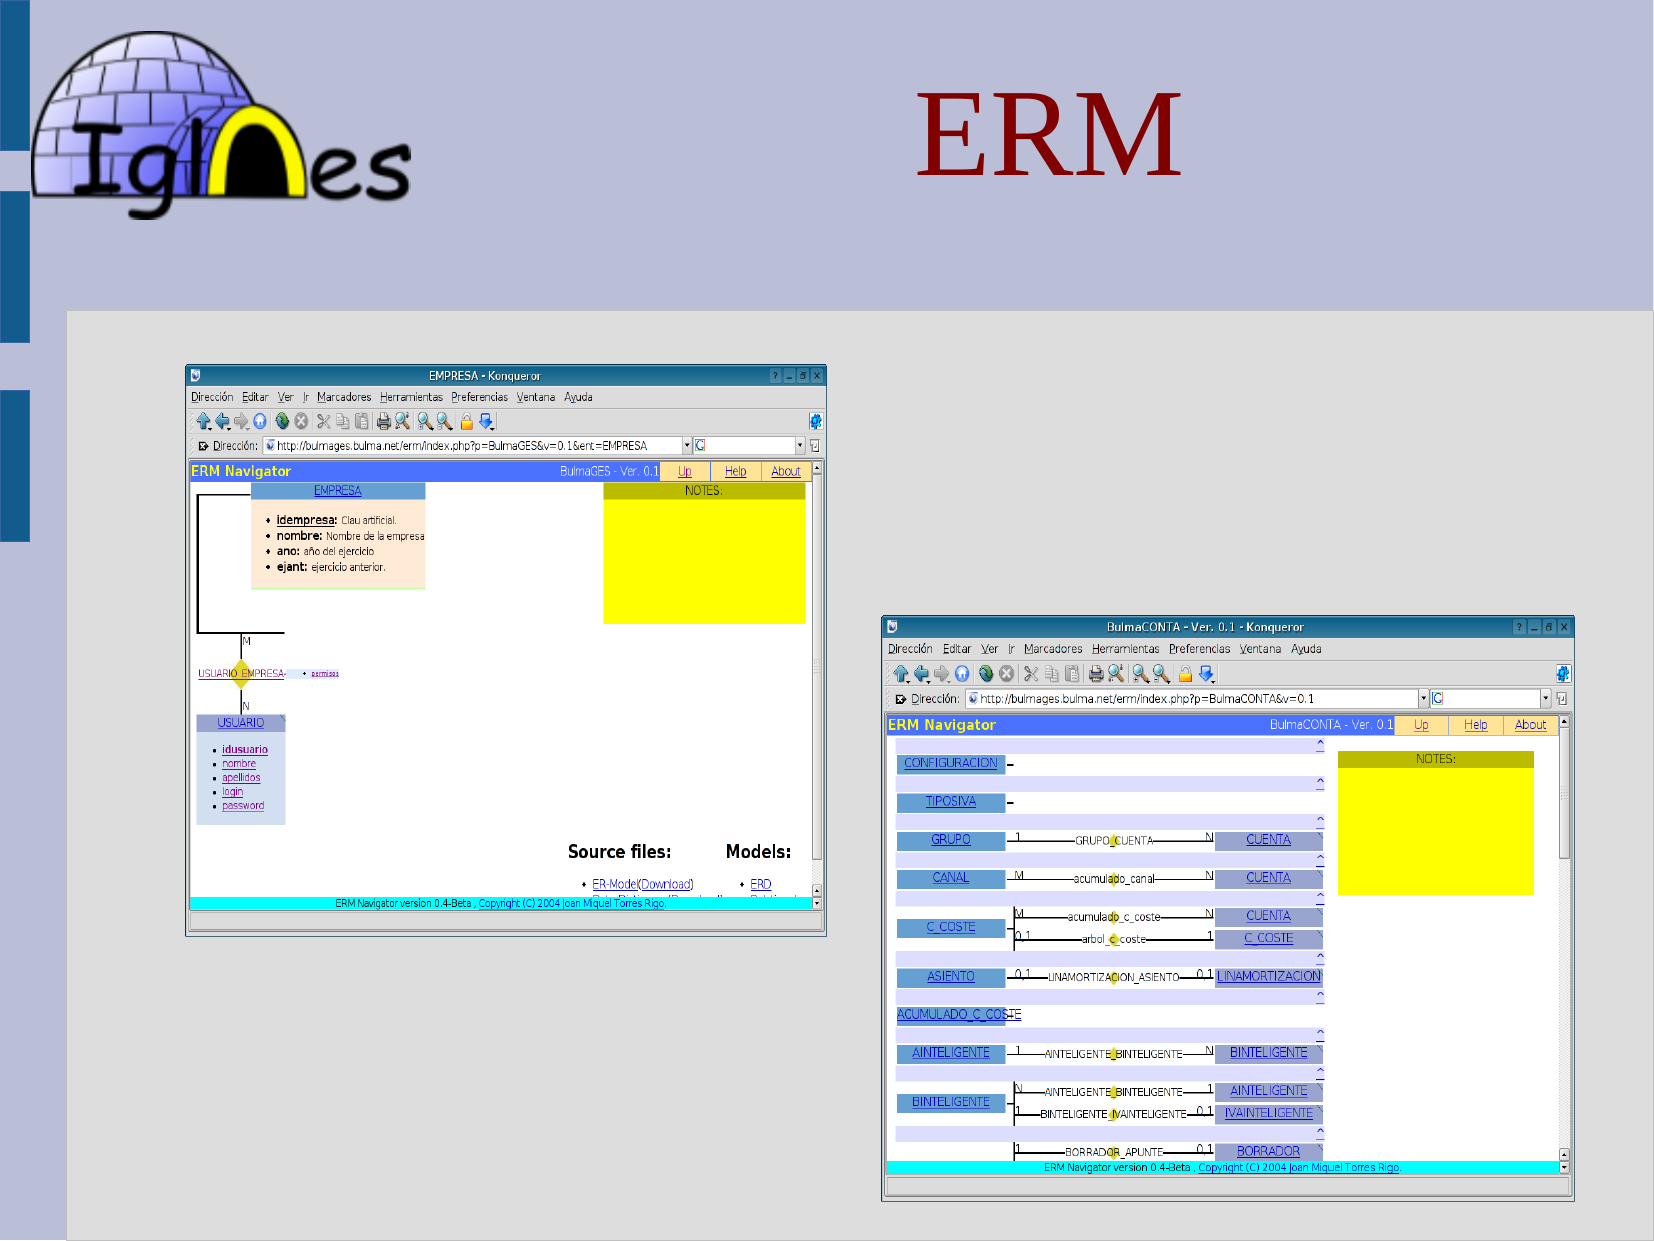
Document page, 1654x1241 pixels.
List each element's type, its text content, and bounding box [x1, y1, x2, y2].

picture [31, 31, 411, 220]
picture [187, 369, 827, 937]
picture [883, 620, 1575, 1202]
text_box ERM [531, 63, 1568, 237]
